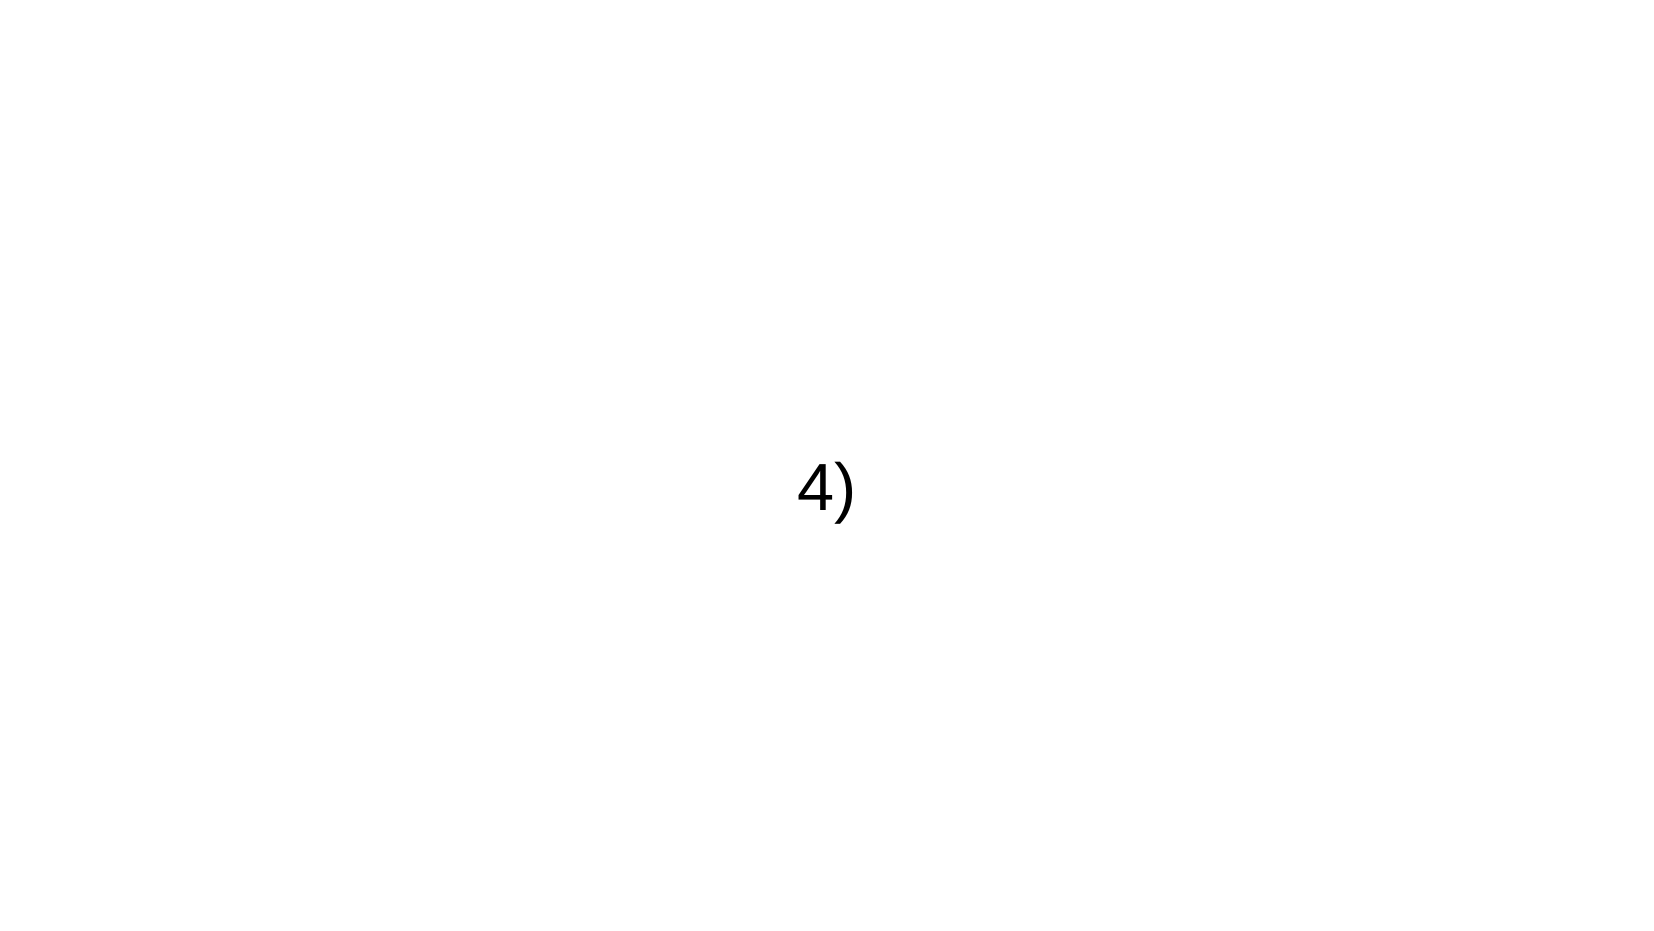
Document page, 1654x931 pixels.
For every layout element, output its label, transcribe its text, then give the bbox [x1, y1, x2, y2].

text_box 4) [82, 217, 1572, 758]
